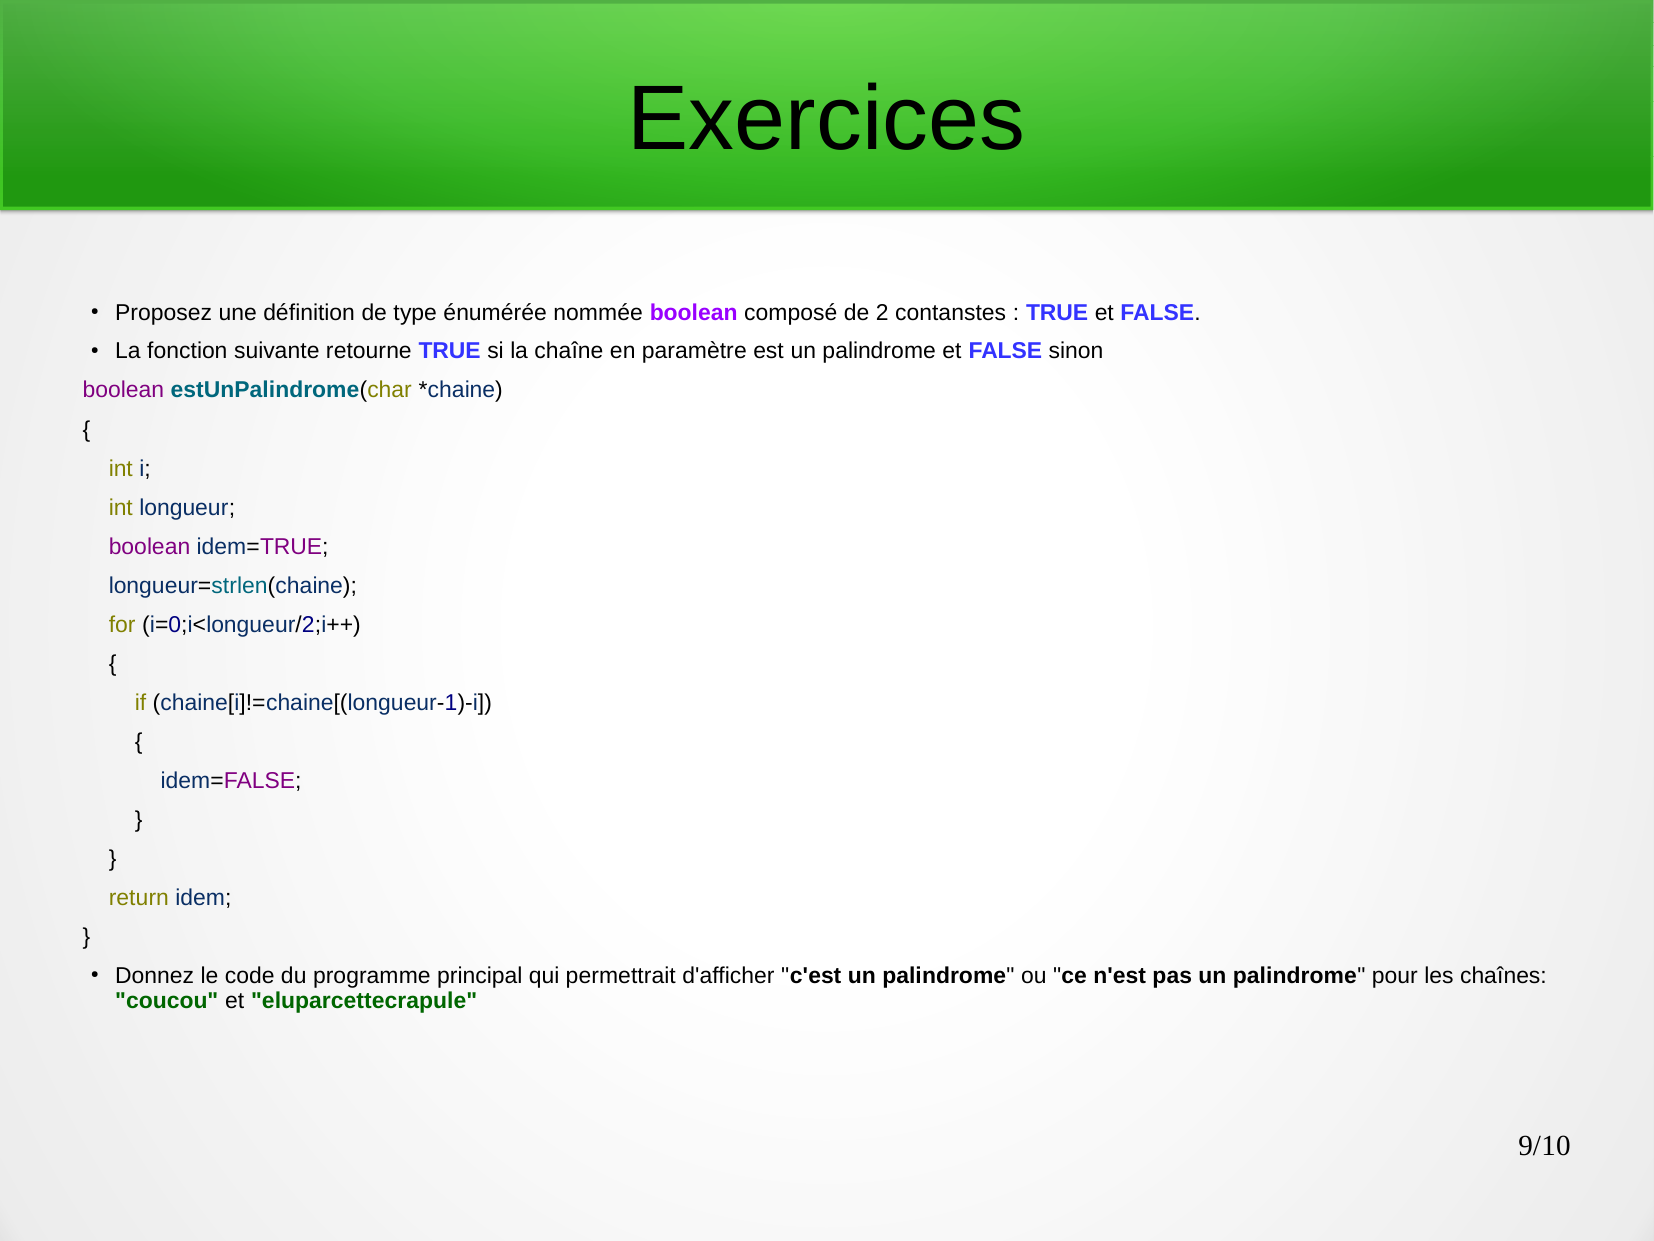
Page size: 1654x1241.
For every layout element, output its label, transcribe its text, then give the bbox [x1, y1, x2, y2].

list Proposez une définition de type énumérée nommée boolean composé de 2 contanstes : TRUE et FALSE. La fonction suivante retourne TRUE si la chaîne en paramètre est un palindrome et FALSE sinon boolean estUnPalindrome(char *chaine) { int i; int longueur; boolean idem=TRUE; longueur=strlen(chaine); for (i=0;i<longueur/2;i++) { if (chaine[i]!=chaine[(longueur-1)-i]) { idem=FALSE; } } return idem; } Donnez le code du programme principal qui permettrait d'afficher "c'est un palindrome" ou "ce n'est pas un palindrome" pour les chaînes: "coucou" et "eluparcettecrapule" [82, 299, 1571, 1019]
title Exercices [82, 47, 1571, 189]
